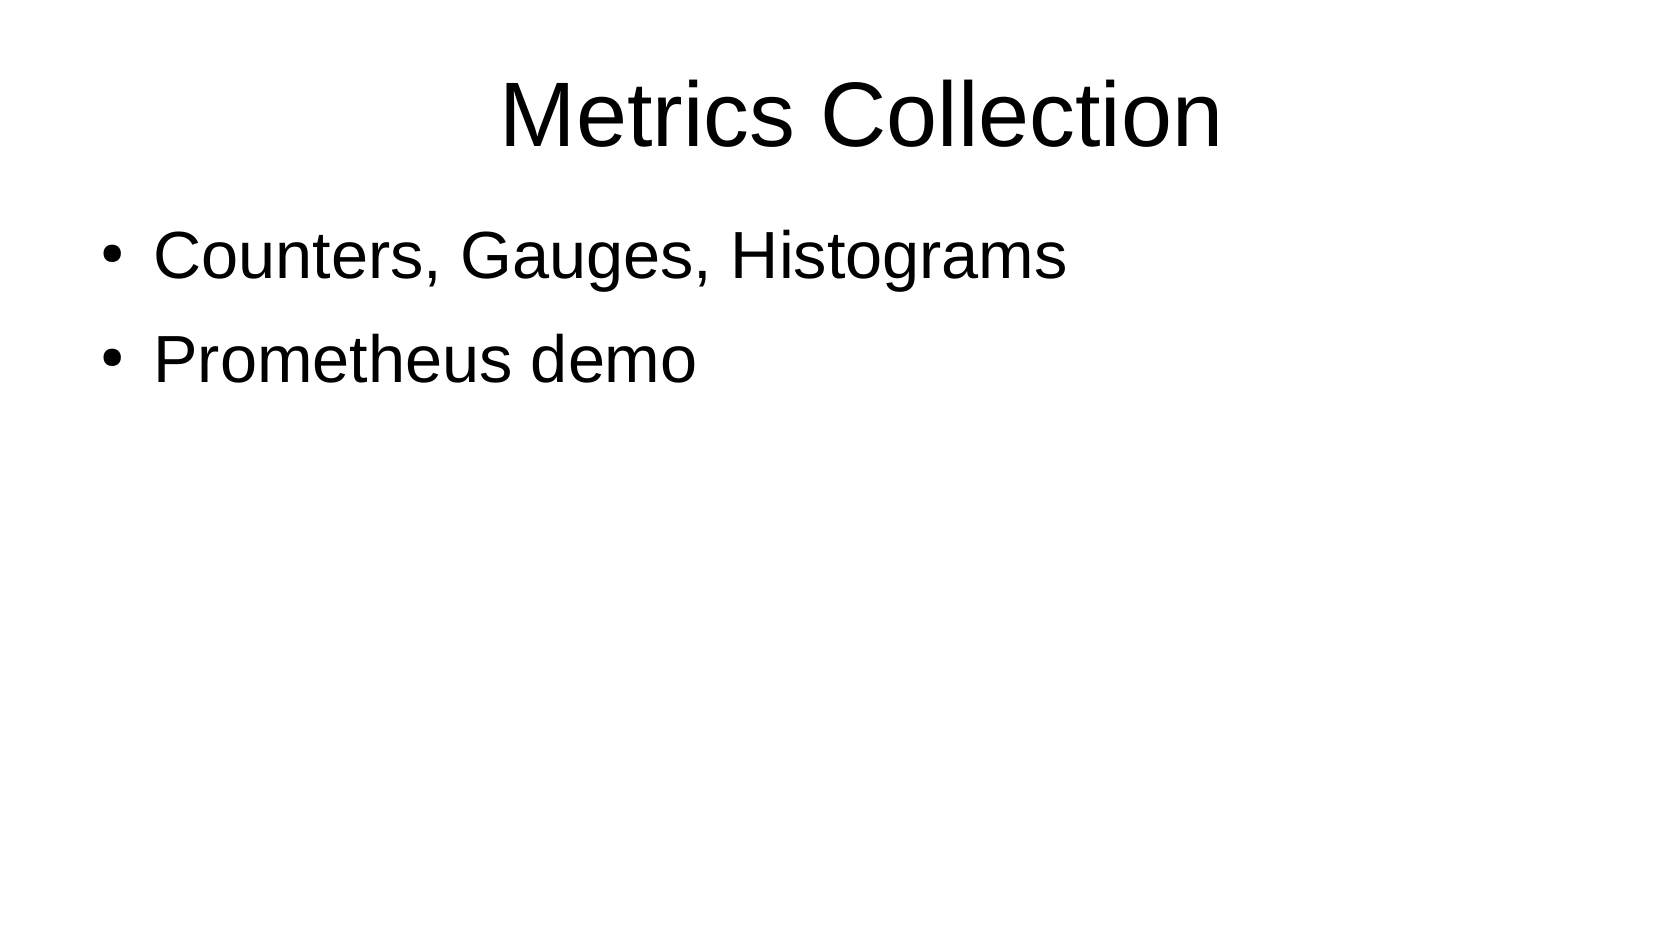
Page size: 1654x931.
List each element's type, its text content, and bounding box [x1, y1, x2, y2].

title Metrics Collection [82, 37, 1571, 193]
list Counters, Gauges, Histograms Prometheus demo [82, 217, 1571, 758]
